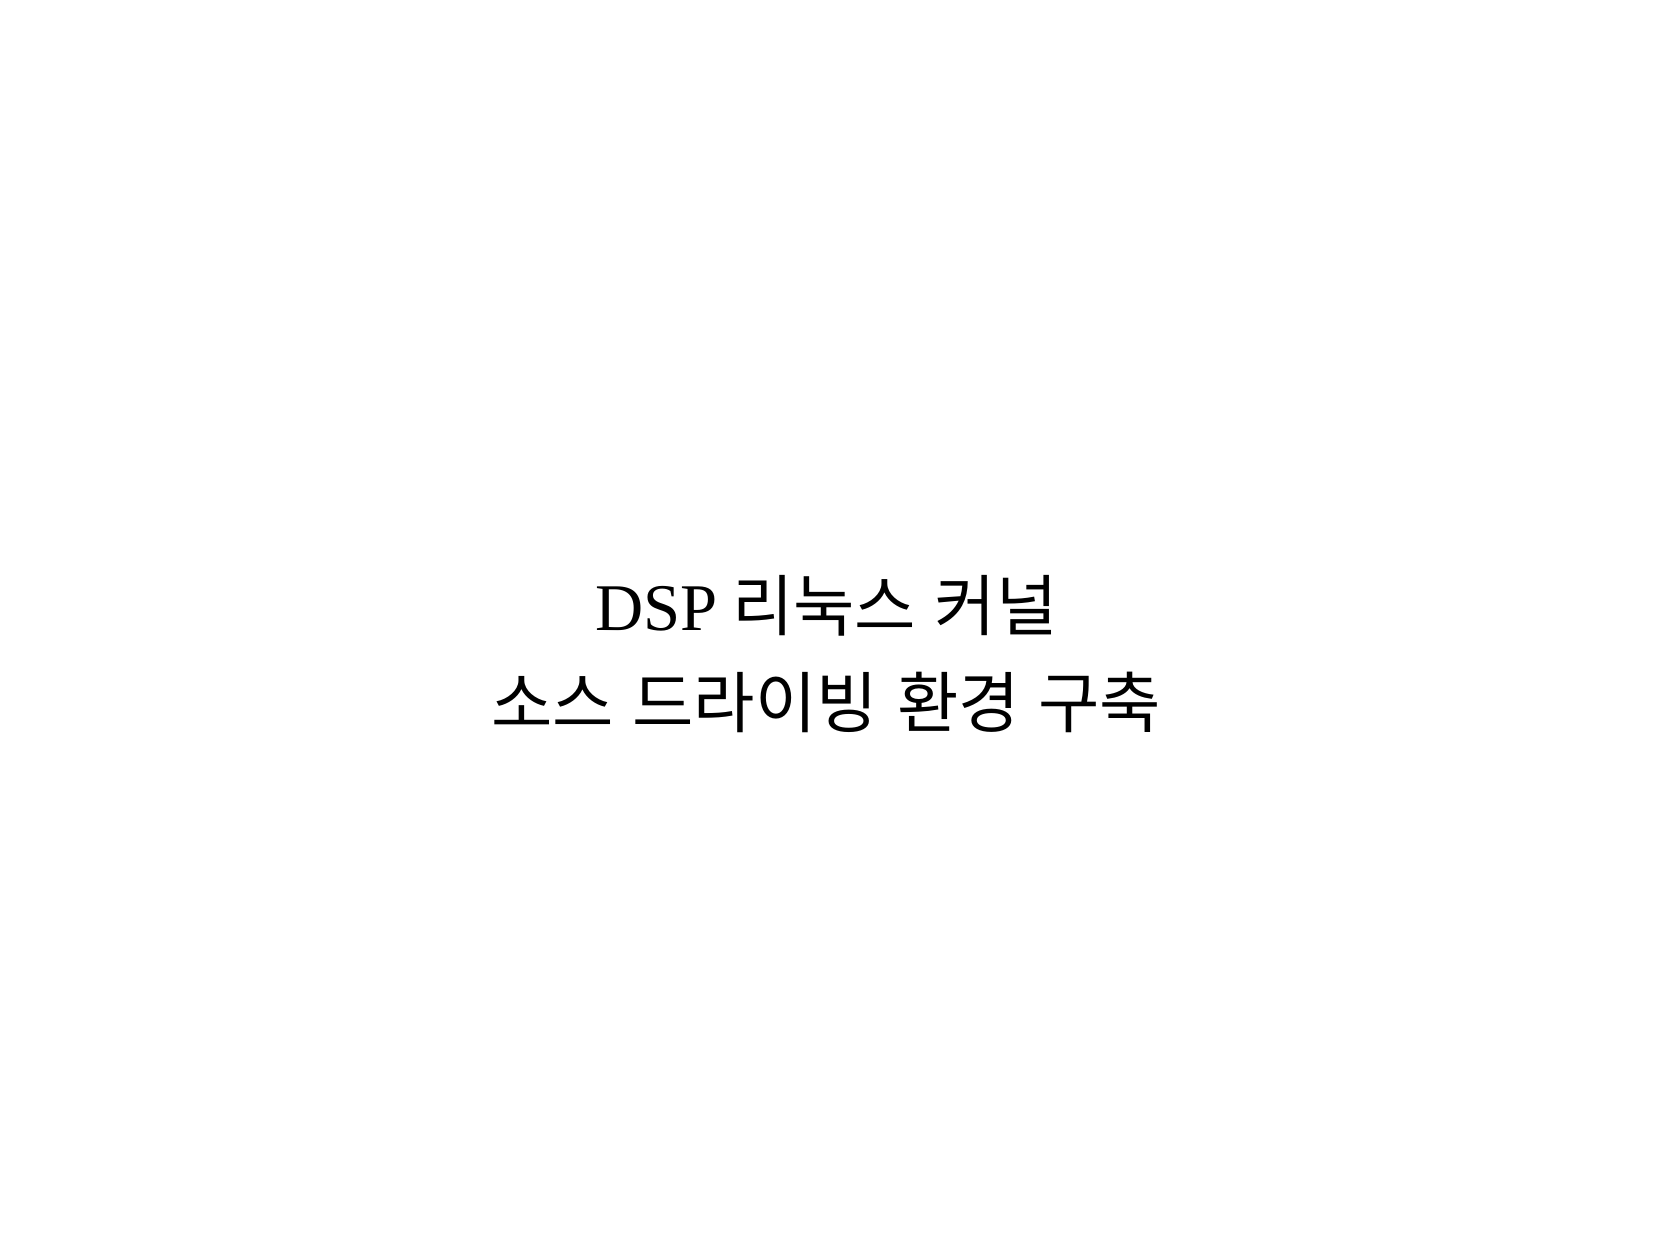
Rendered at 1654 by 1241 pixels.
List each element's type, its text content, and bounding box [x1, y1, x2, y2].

subtitle DSP 리눅스 커널 소스 드라이빙 환경 구축 [82, 290, 1571, 1010]
